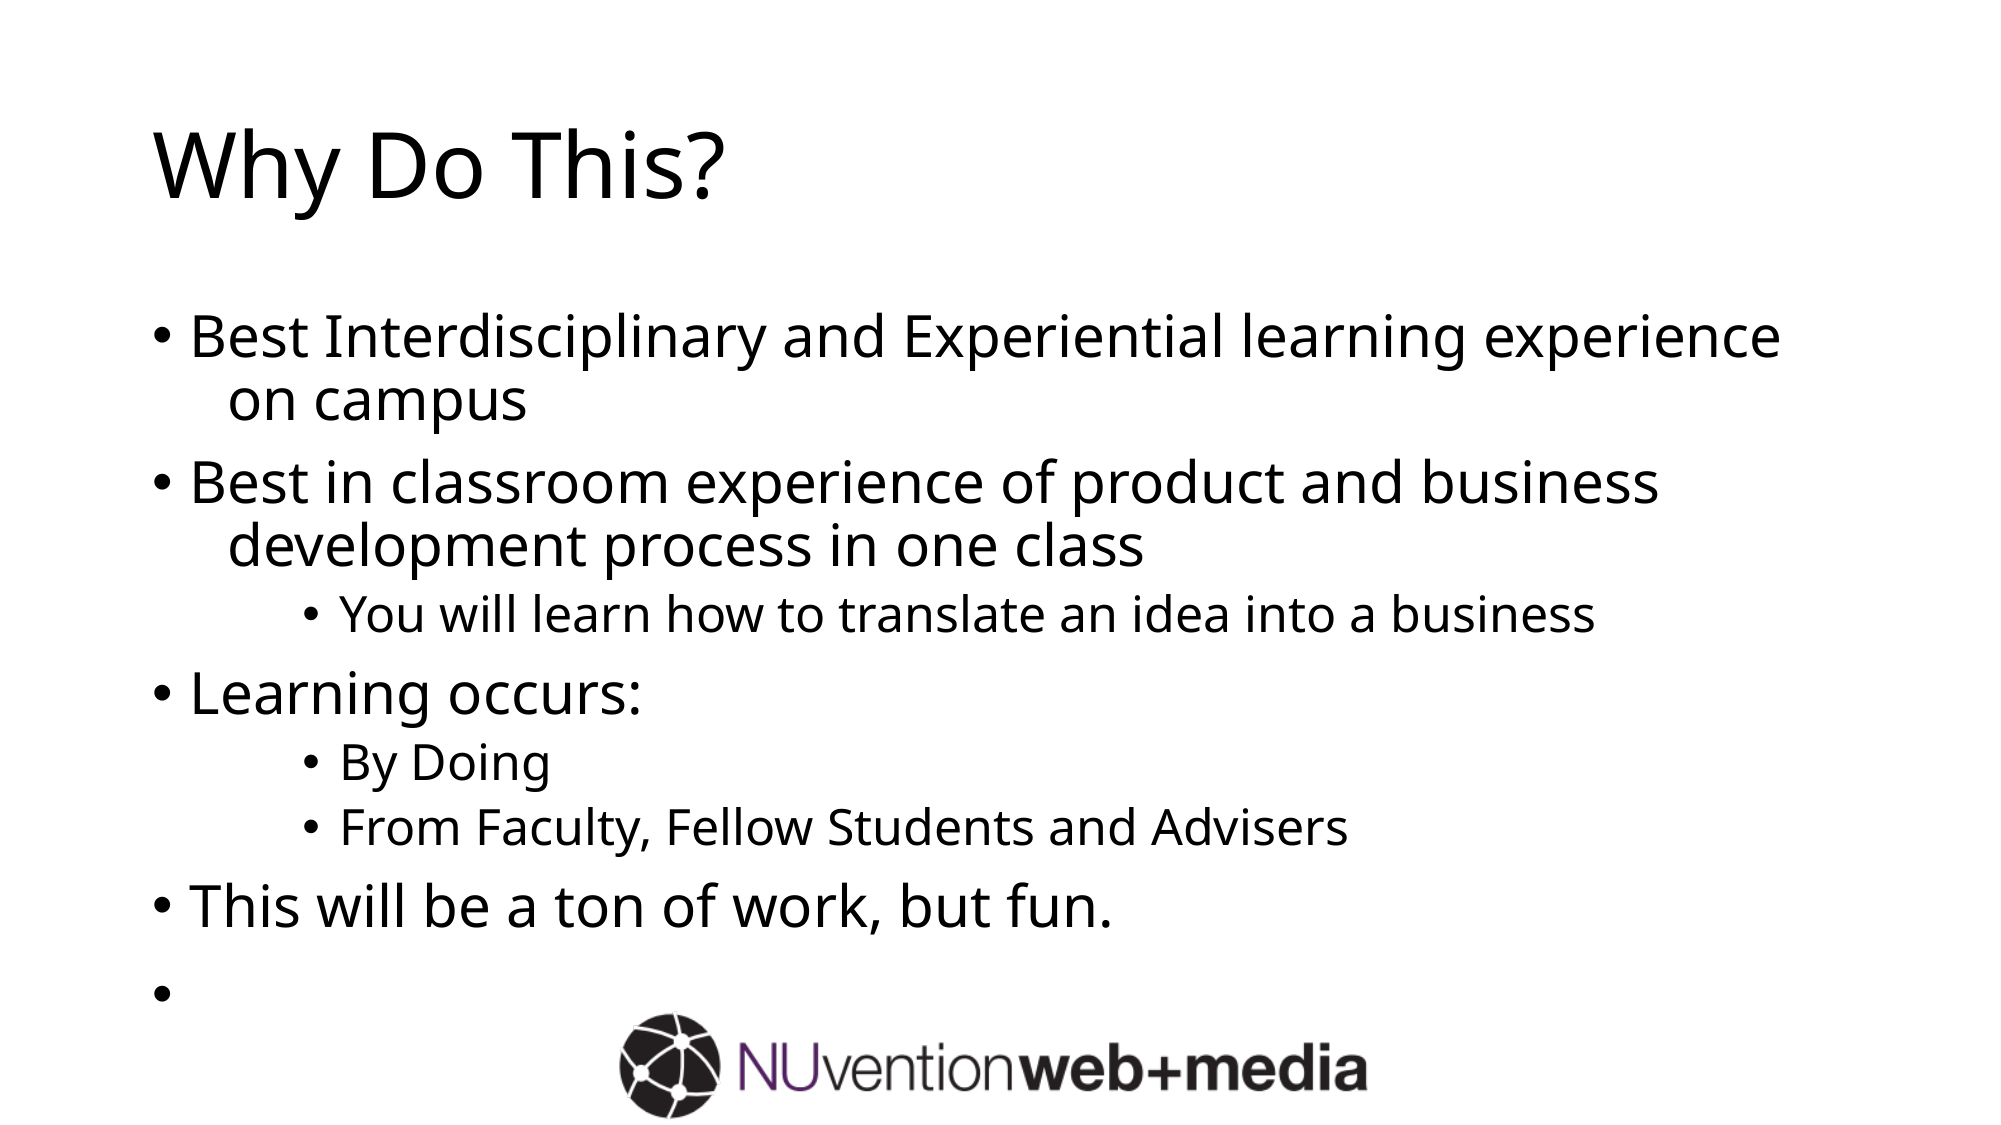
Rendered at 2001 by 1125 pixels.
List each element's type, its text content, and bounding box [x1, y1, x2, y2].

list Best Interdisciplinary and Experiential learning experience on campus Best in classroom experience of product and business development process in one class You will learn how to translate an idea into a business Learning occurs: By Doing From Faculty, Fellow Students and Advisers This will be a ton of work, but fun. [137, 299, 1863, 1014]
title Why Do This? [137, 59, 1863, 278]
